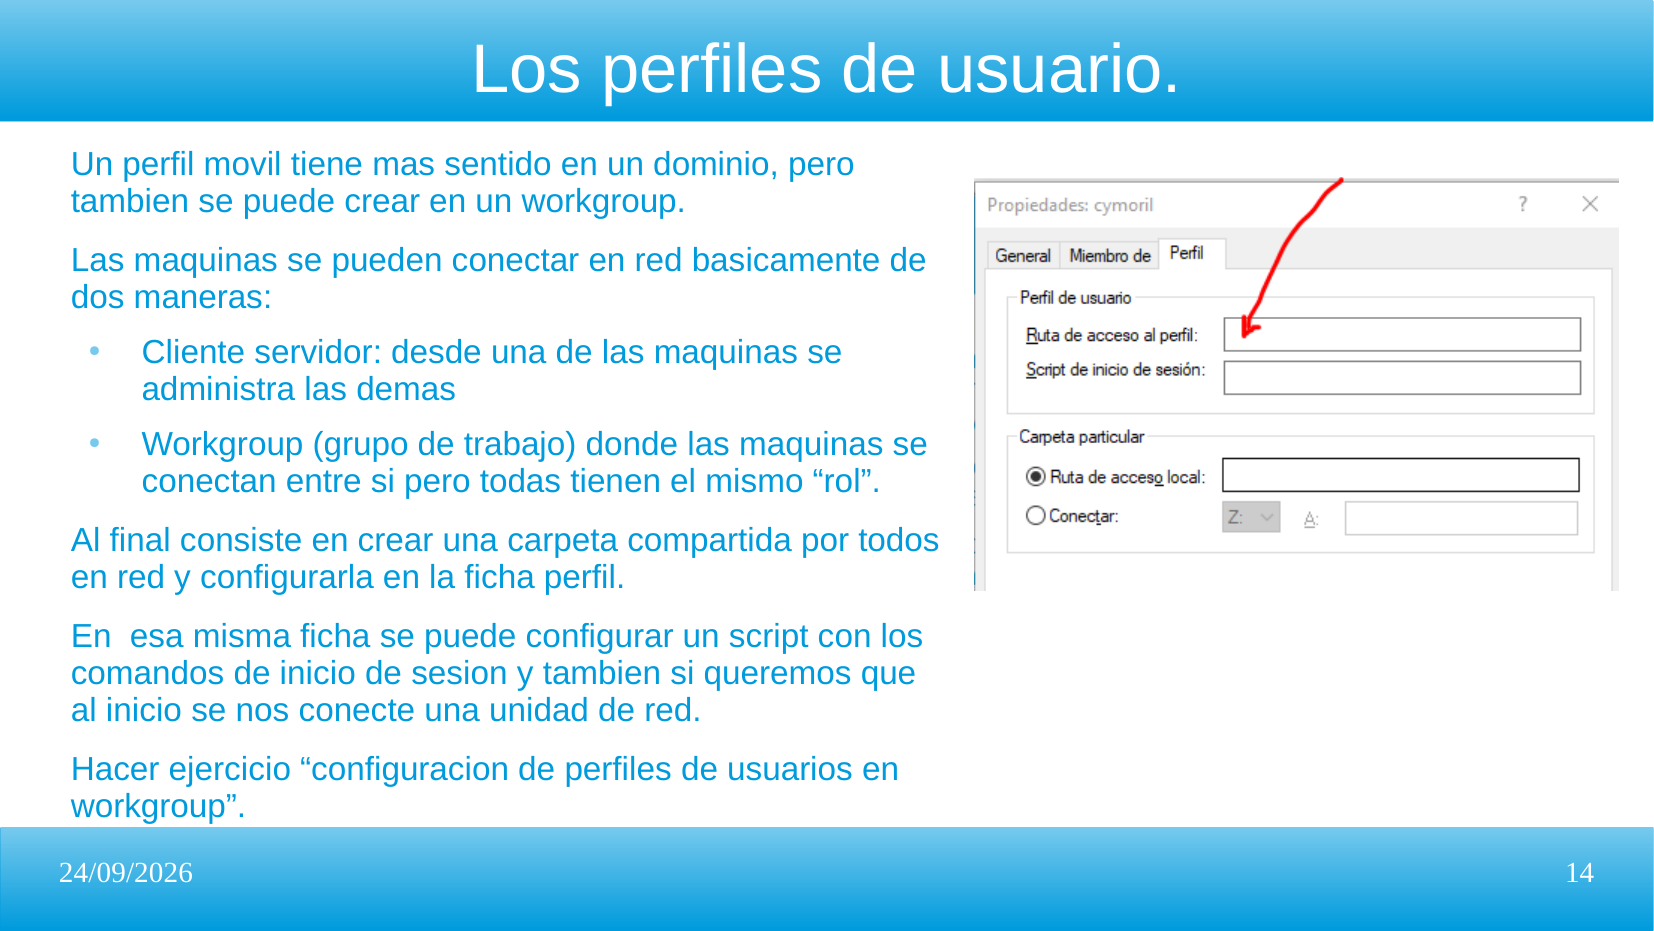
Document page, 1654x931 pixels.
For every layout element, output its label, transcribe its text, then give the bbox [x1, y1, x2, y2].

title Los perfiles de usuario. [0, 0, 1654, 146]
picture [974, 177, 1619, 591]
list Un perfil movil tiene mas sentido en un dominio, pero tambien se puede crear en un workgroup. Las maquinas se pueden conectar en red basicamente de dos maneras: Cliente servidor: desde una de las maquinas se administra las demas Workgroup (grupo de trabajo) donde las maquinas se conectan entre si pero todas tienen el mismo “rol”. Al final consiste en crear una carpeta compartida por todos en red y configurarla en la ficha perfil. En esa misma ficha se puede configurar un script con los comandos de inicio de sesion y tambien si queremos que al inicio se nos conecte una unidad de red. Hacer ejercicio “configuracion de perfiles de usuarios en workgroup”. [0, 145, 945, 798]
